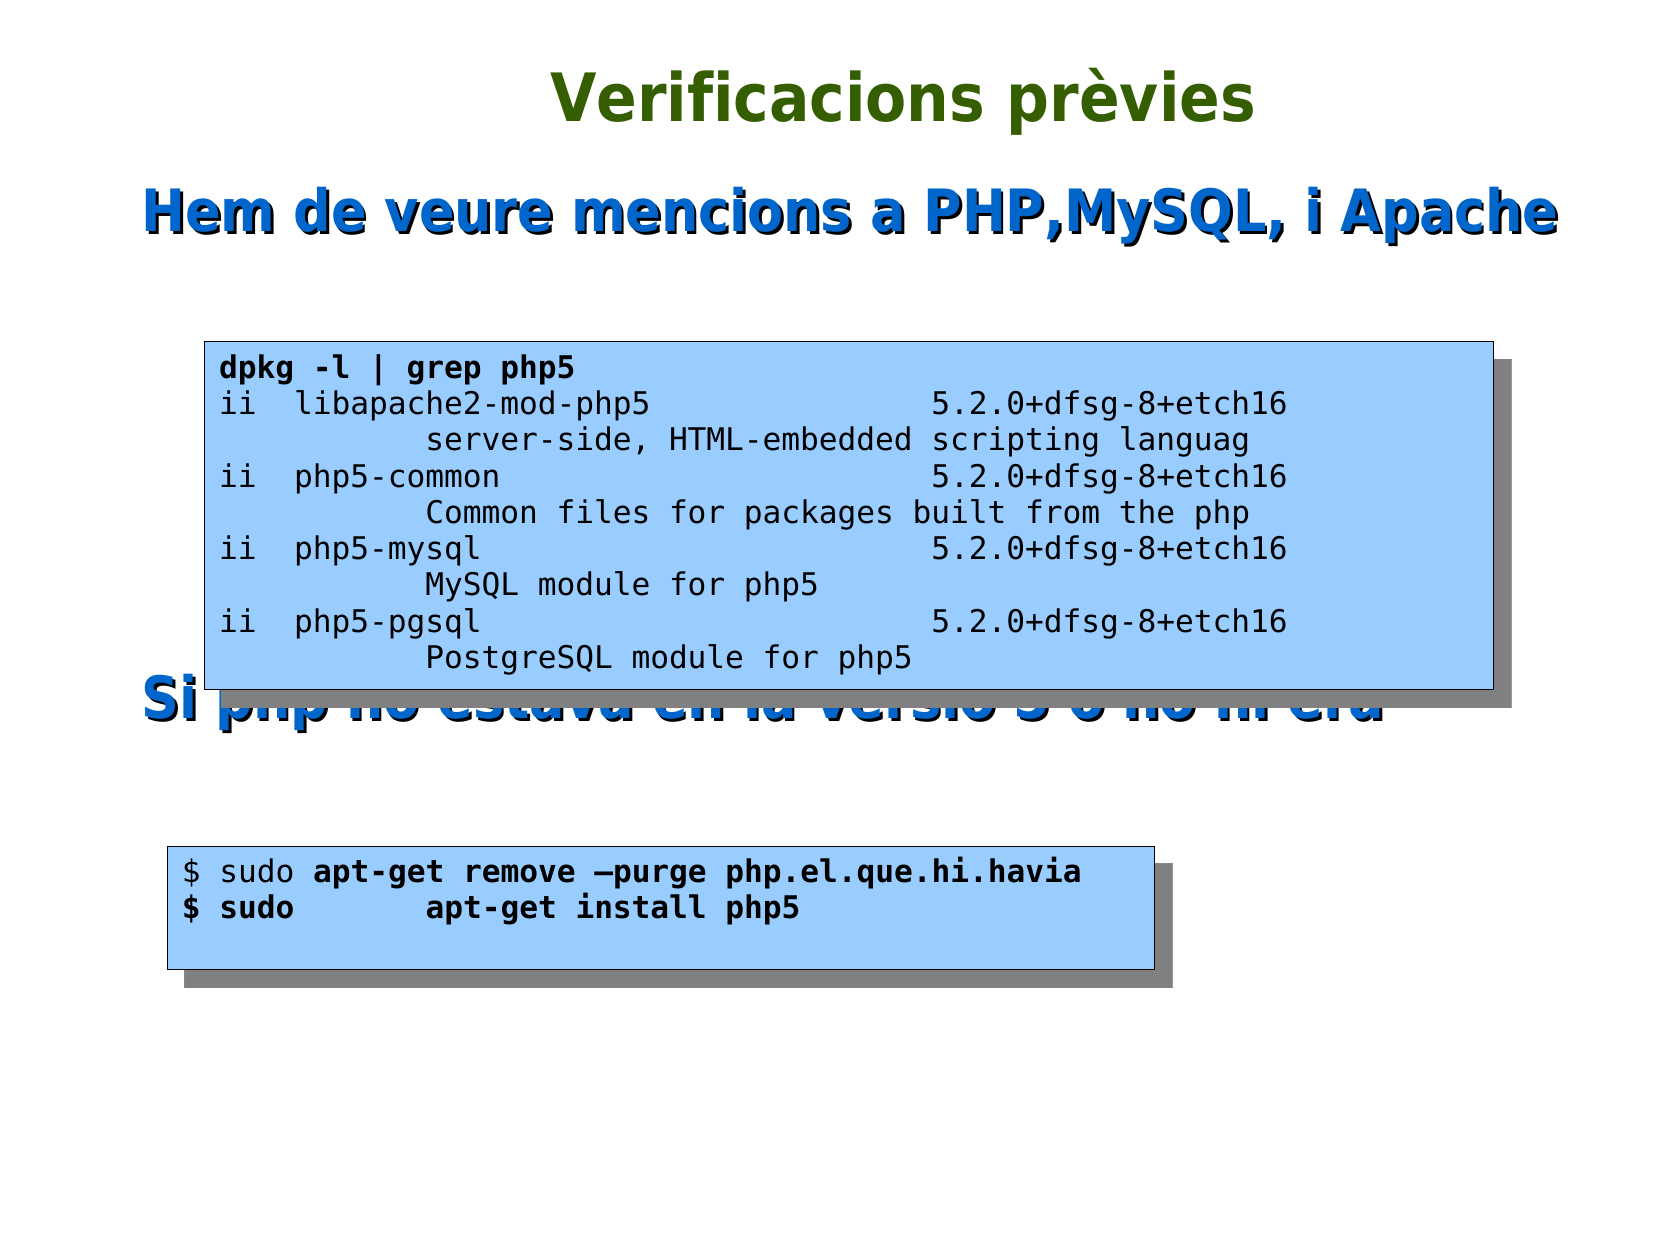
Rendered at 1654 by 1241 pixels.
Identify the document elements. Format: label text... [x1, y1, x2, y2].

text_box dpkg -l | grep php5 ii libapache2-mod-php5 5.2.0+dfsg-8+etch16 server-side, HTML-embedded scripting languag ii php5-common 5.2.0+dfsg-8+etch16 Common files for packages built from the php ii php5-mysql 5.2.0+dfsg-8+etch16 MySQL module for php5 ii php5-pgsql 5.2.0+dfsg-8+etch16 PostgreSQL module for php5 [204, 341, 1494, 690]
title Verificacions prèvies [159, 49, 1648, 148]
text_box $ sudo apt-get remove –purge php.el.que.hi.havia $ sudo apt-get install php5 [167, 846, 1155, 970]
list Hem de veure mencions a PHP,MySQL, i Apache Si php no estava en la versió 5 o no hi era [141, 177, 1630, 1013]
